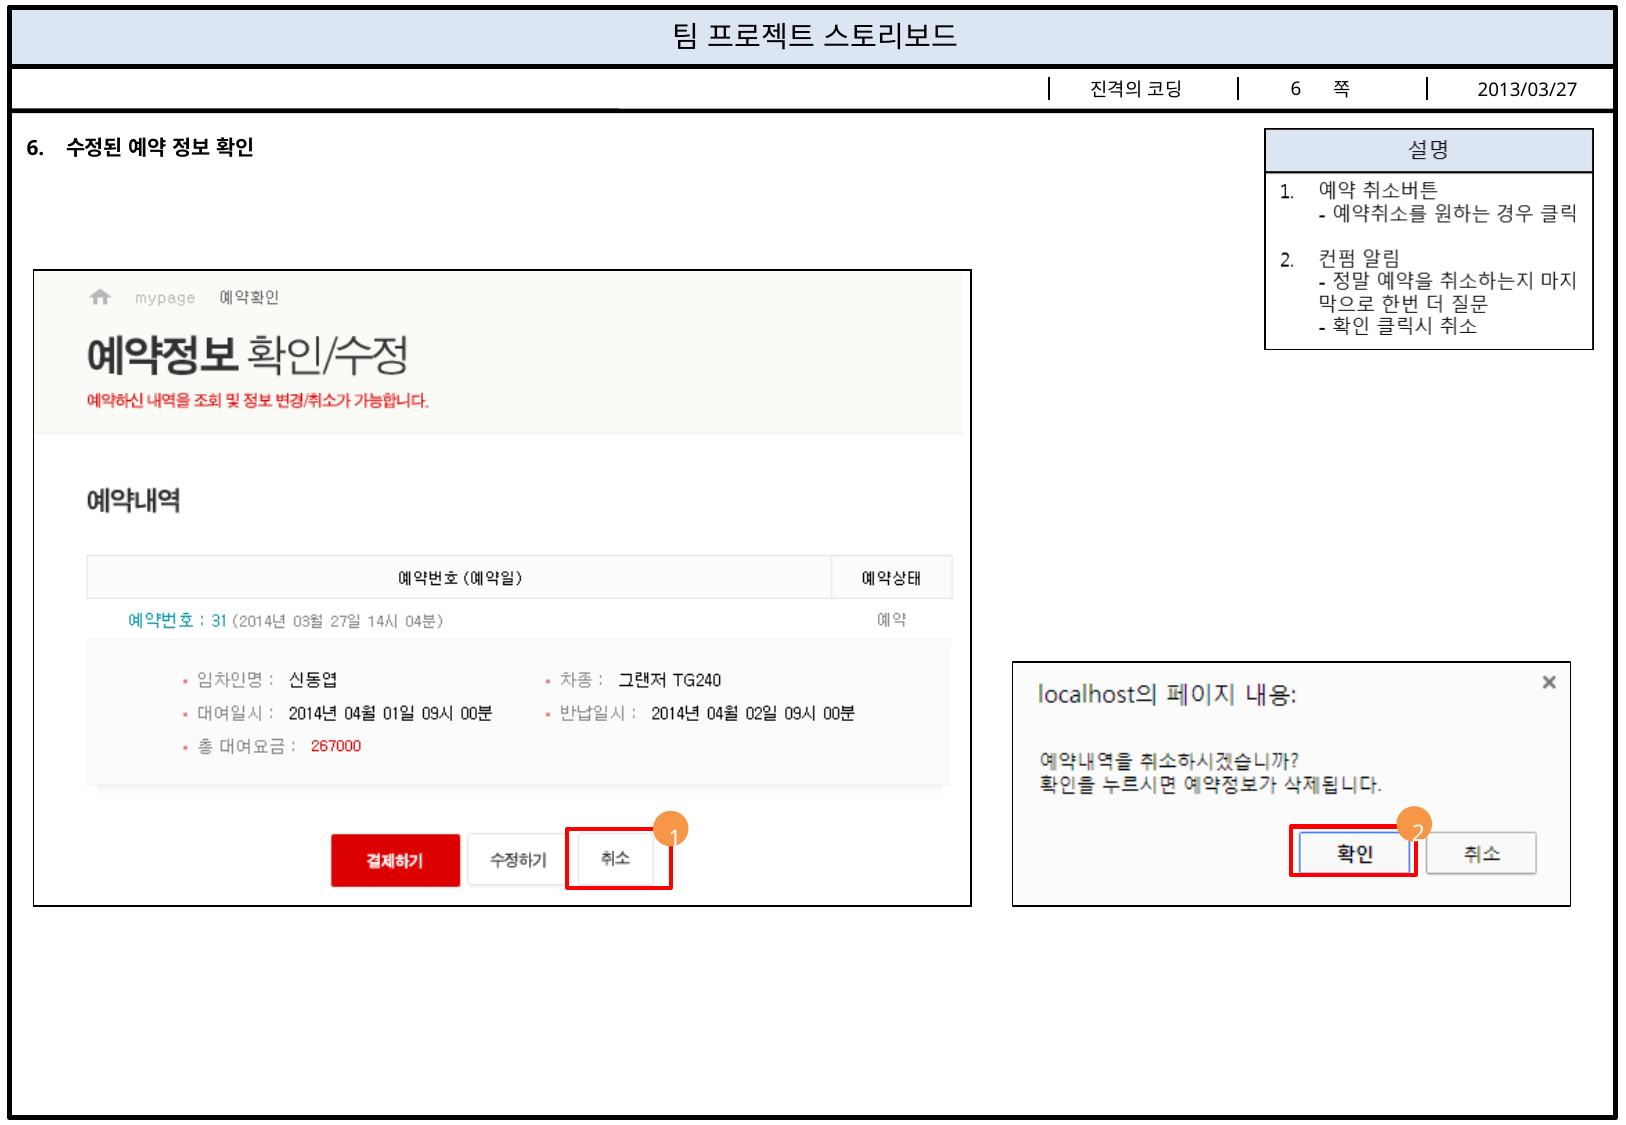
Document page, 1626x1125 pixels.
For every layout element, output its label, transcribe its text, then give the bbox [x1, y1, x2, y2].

picture [1264, 128, 1594, 350]
text_box 6. 수정된 예약 정보 확인 [11, 114, 1356, 167]
picture [1013, 662, 1570, 906]
text_box 팀 프로젝트 스토리보드 [15, 11, 1616, 62]
text_box 진격의 코딩 [1075, 70, 1207, 108]
picture [34, 270, 971, 906]
text_box 2013/03/27 [1462, 70, 1590, 108]
text_box 1 [653, 810, 689, 847]
text_box 2 [1396, 806, 1432, 842]
text_box <숫자> [1275, 68, 1346, 109]
